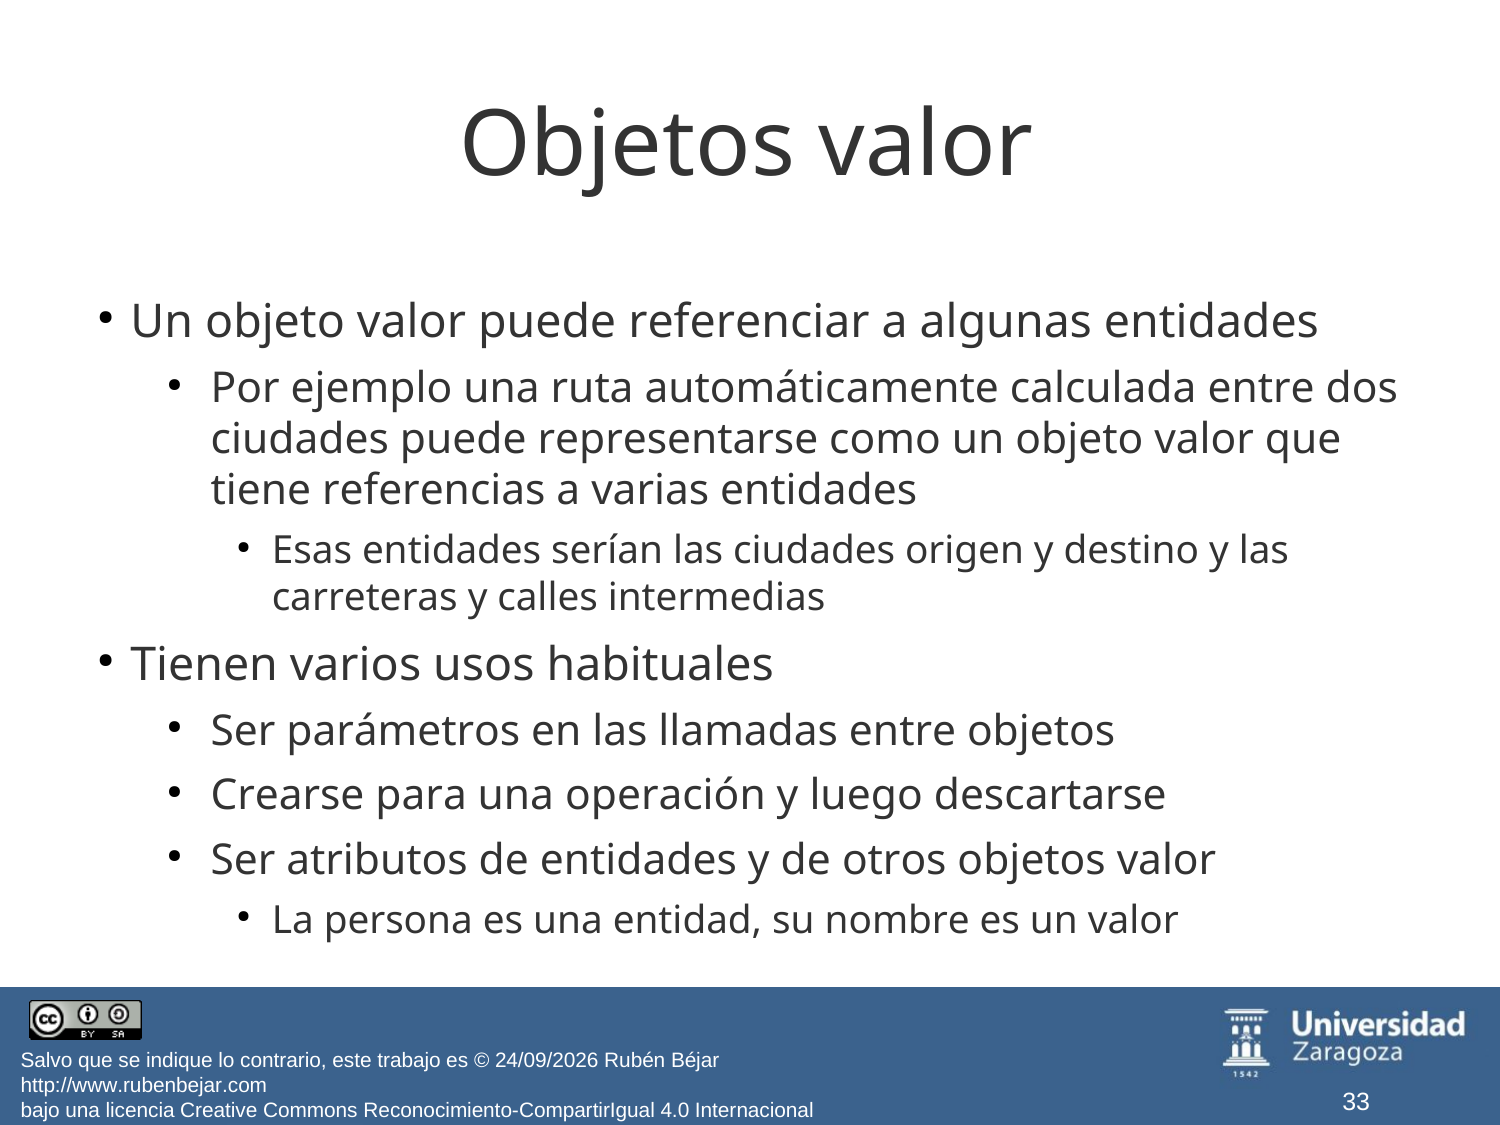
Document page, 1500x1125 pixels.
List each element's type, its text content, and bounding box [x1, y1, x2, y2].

picture [0, 987, 1500, 1125]
title Objetos valor [74, 21, 1420, 257]
list Un objeto valor puede referenciar a algunas entidades Por ejemplo una ruta automáticamente calculada entre dos ciudades puede representarse como un objeto valor que tiene referencias a varias entidades Esas entidades serían las ciudades origen y destino y las carreteras y calles intermedias Tienen varios usos habituales Ser parámetros en las llamadas entre objetos Crearse para una operación y luego descartarse Ser atributos de entidades y de otros objetos valor La persona es una entidad, su nombre es un valor [82, 283, 1418, 957]
